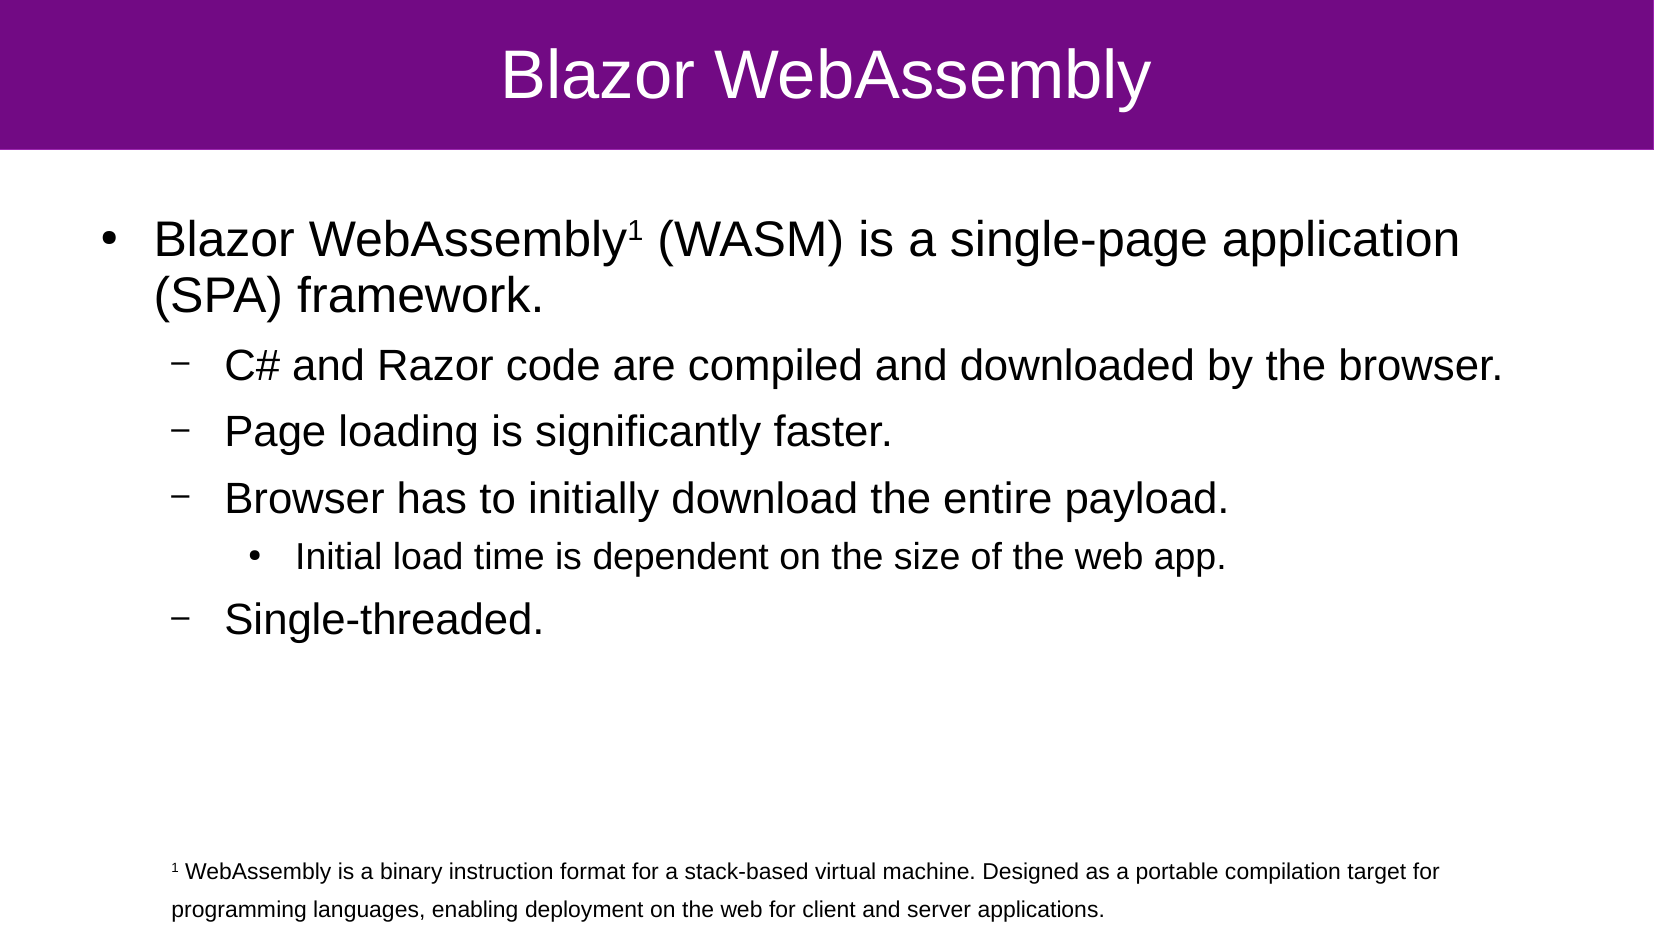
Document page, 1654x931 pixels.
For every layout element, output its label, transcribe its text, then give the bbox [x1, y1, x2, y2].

list Blazor WebAssembly1 (WASM) is a single-page application (SPA) framework. C# and Razor code are compiled and downloaded by the browser. Page loading is significantly faster. Browser has to initially download the entire payload. Initial load time is dependent on the size of the web app. Single-threaded. [82, 211, 1571, 900]
title Blazor WebAssembly [82, 0, 1571, 150]
text_box 1 WebAssembly is a binary instruction format for a stack-based virtual machine. Designed as a portable compilation target for programming languages, enabling deployment on the web for client and server applications. [156, 851, 1463, 931]
